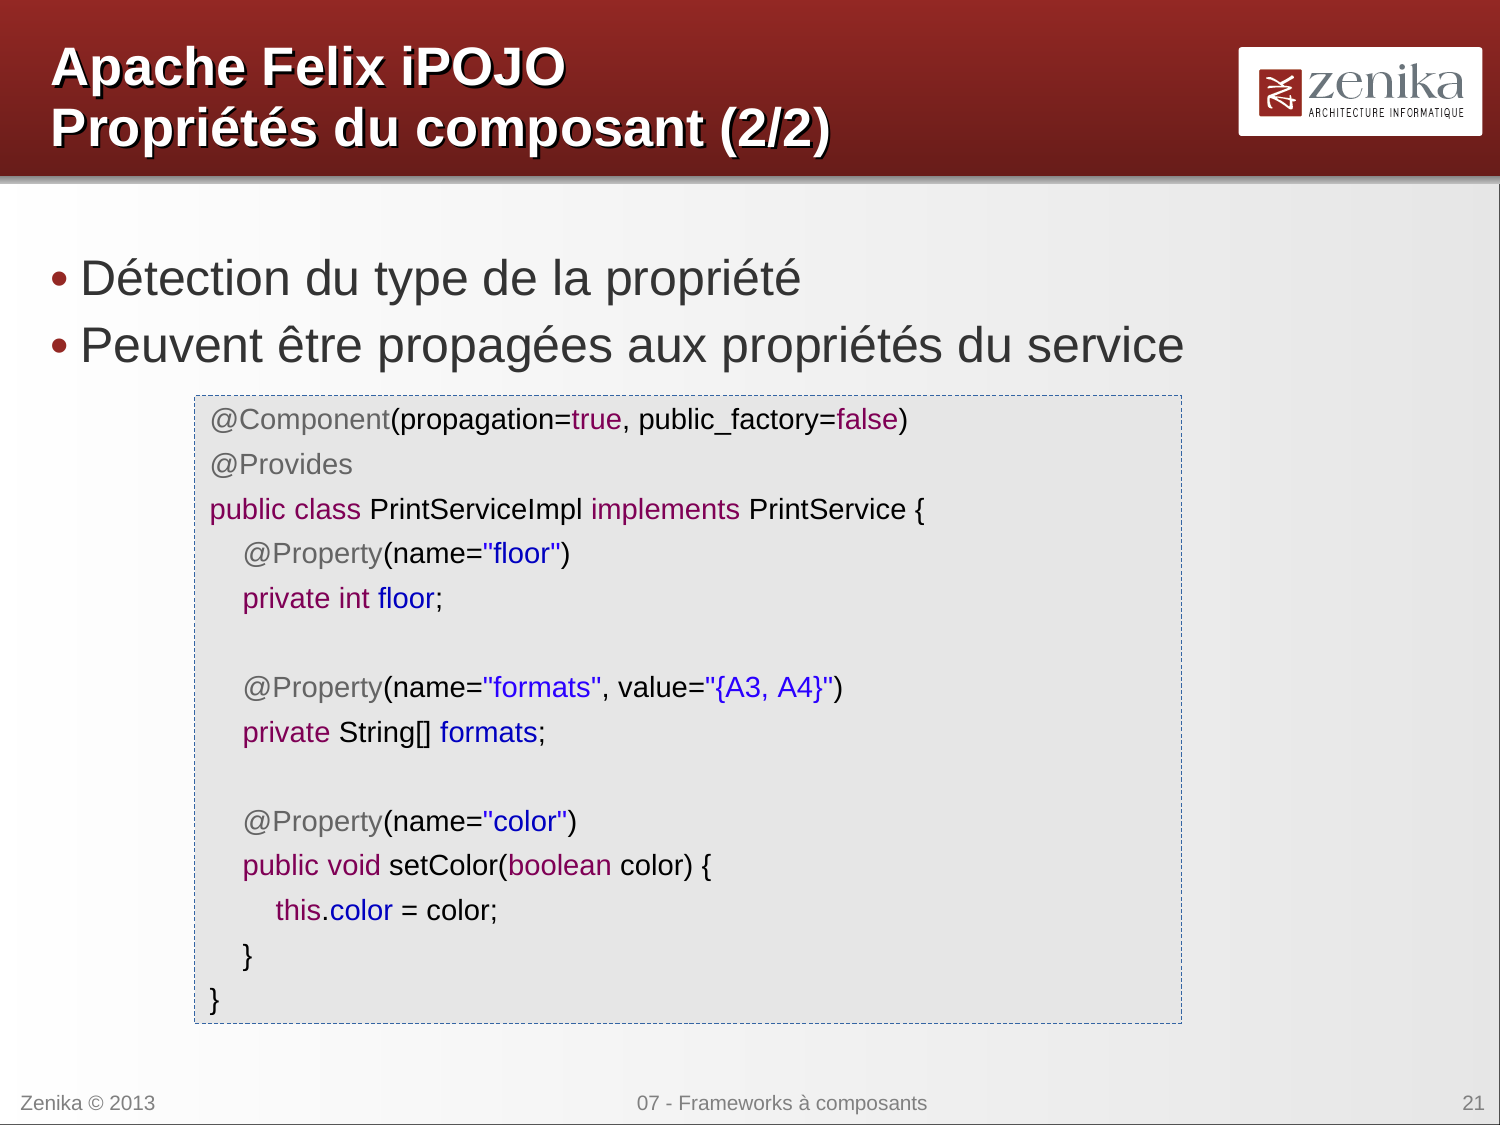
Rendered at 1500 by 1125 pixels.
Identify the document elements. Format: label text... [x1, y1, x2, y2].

list @Component(propagation=true, public_factory=false) @Provides public class PrintServiceImpl implements PrintService { @Property(name="floor") private int floor; @Property(name="formats", value="{A3, A4}") private String[] formats; @Property(name="color") public void setColor(boolean color) { this.color = color; } } [194, 395, 1182, 1024]
title Apache Felix iPOJO Propriétés du composant (2/2) [50, 15, 1206, 180]
list Détection du type de la propriété Peuvent être propagées aux propriétés du service [50, 249, 1435, 1079]
picture [1257, 58, 1464, 125]
